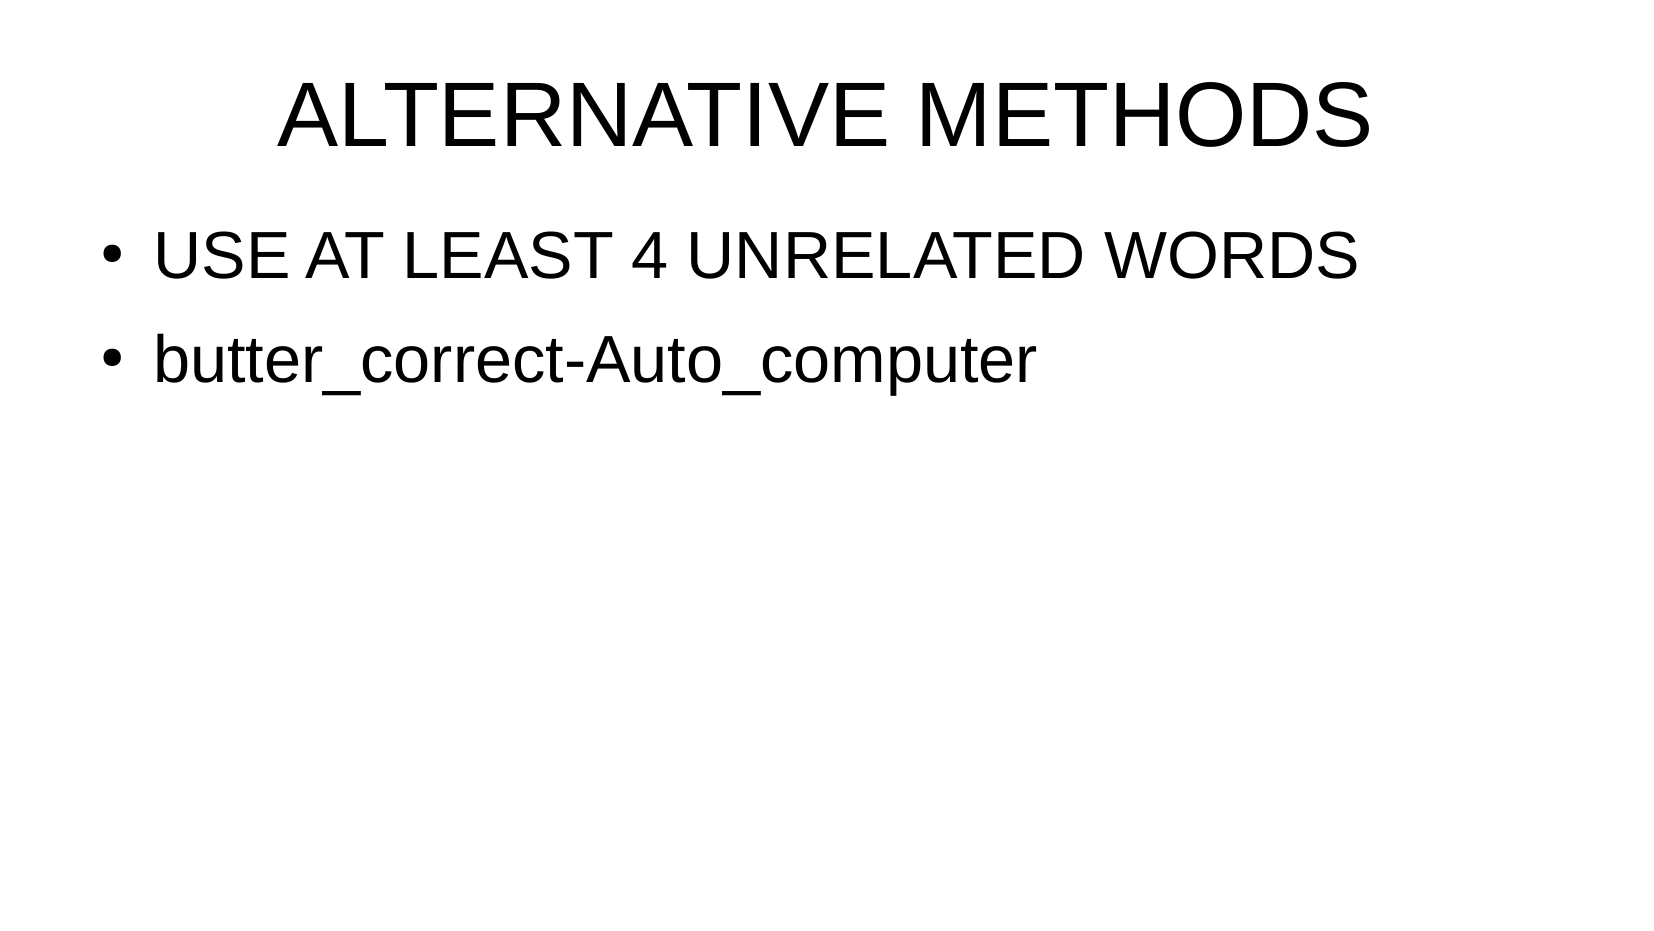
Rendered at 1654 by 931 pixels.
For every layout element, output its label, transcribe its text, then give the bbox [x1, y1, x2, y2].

title ALTERNATIVE METHODS [82, 37, 1571, 193]
list USE AT LEAST 4 UNRELATED WORDS butter_correct-Auto_computer [82, 217, 1571, 758]
